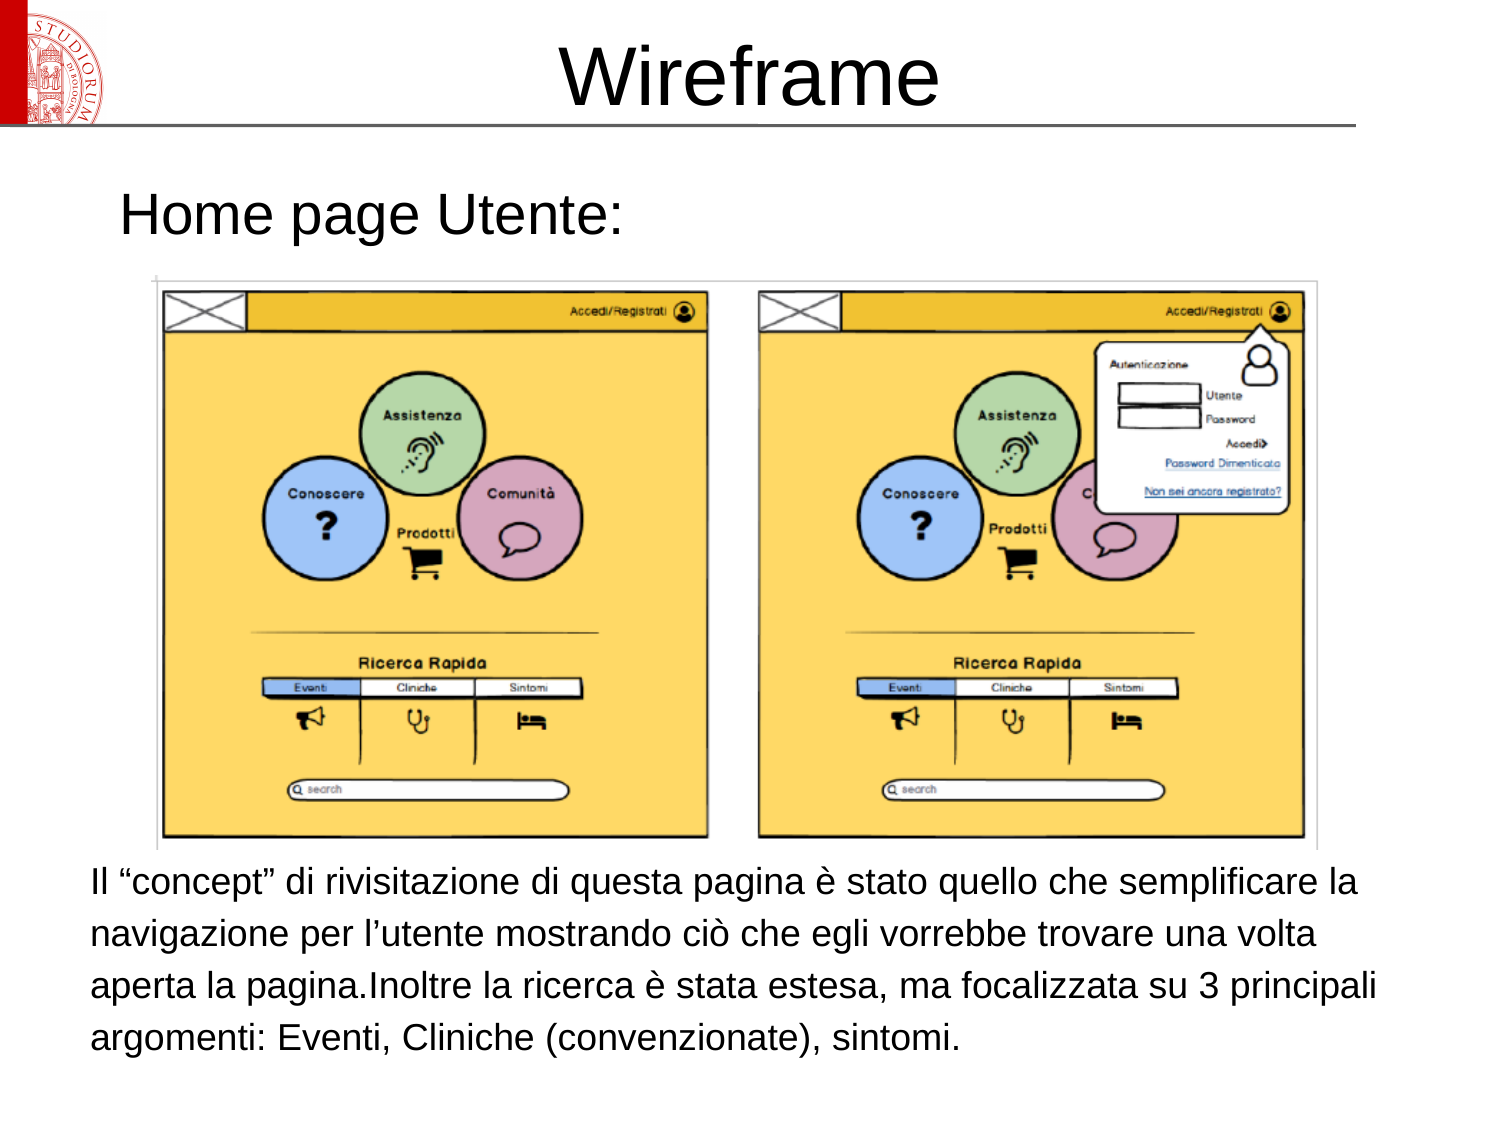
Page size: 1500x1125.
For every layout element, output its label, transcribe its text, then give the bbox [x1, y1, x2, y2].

picture [151, 275, 1321, 850]
picture [28, 11, 107, 123]
title Wireframe [75, 7, 1425, 114]
list Home page Utente: Il “concept” di rivisitazione di questa pagina è stato quello che semplificare la navigazione per l’utente mostrando ciò che egli vorrebbe trovare una volta aperta la pagina.Inoltre la ricerca è stata estesa, ma focalizzata su 3 principali argomenti: Eventi, Cliniche (convenzionate), sintomi. [75, 160, 1425, 1005]
